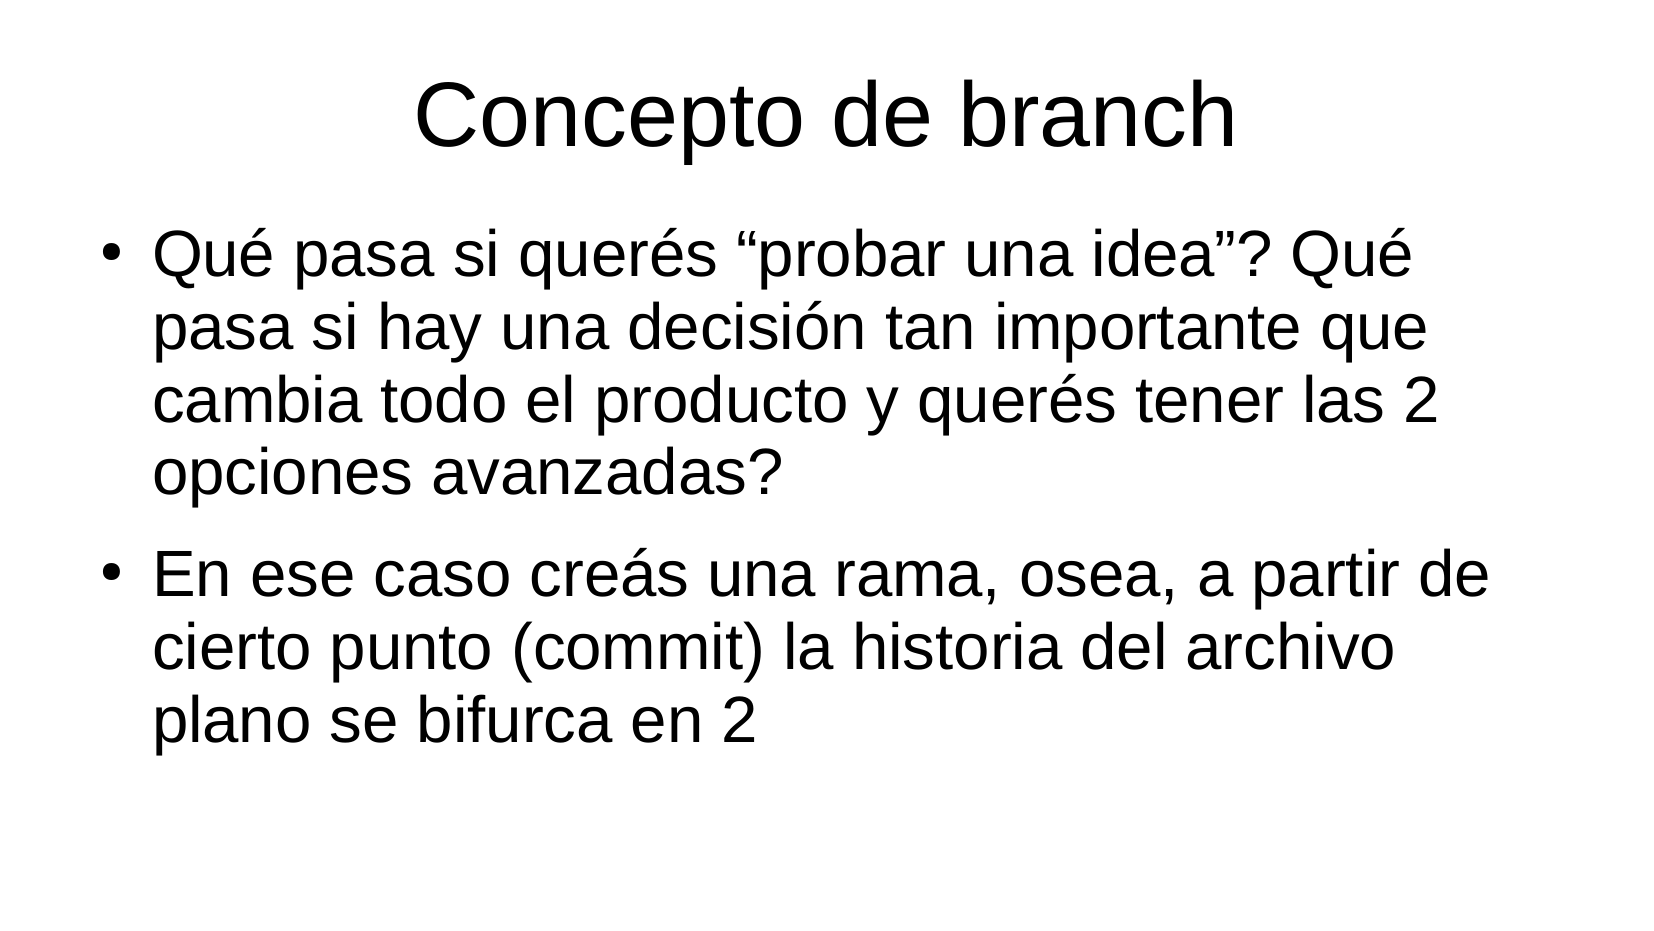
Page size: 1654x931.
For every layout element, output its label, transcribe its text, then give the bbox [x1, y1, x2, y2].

title Concepto de branch [82, 37, 1571, 193]
list Qué pasa si querés “probar una idea”? Qué pasa si hay una decisión tan importante que cambia todo el producto y querés tener las 2 opciones avanzadas? En ese caso creás una rama, osea, a partir de cierto punto (commit) la historia del archivo plano se bifurca en 2 [82, 217, 1571, 758]
